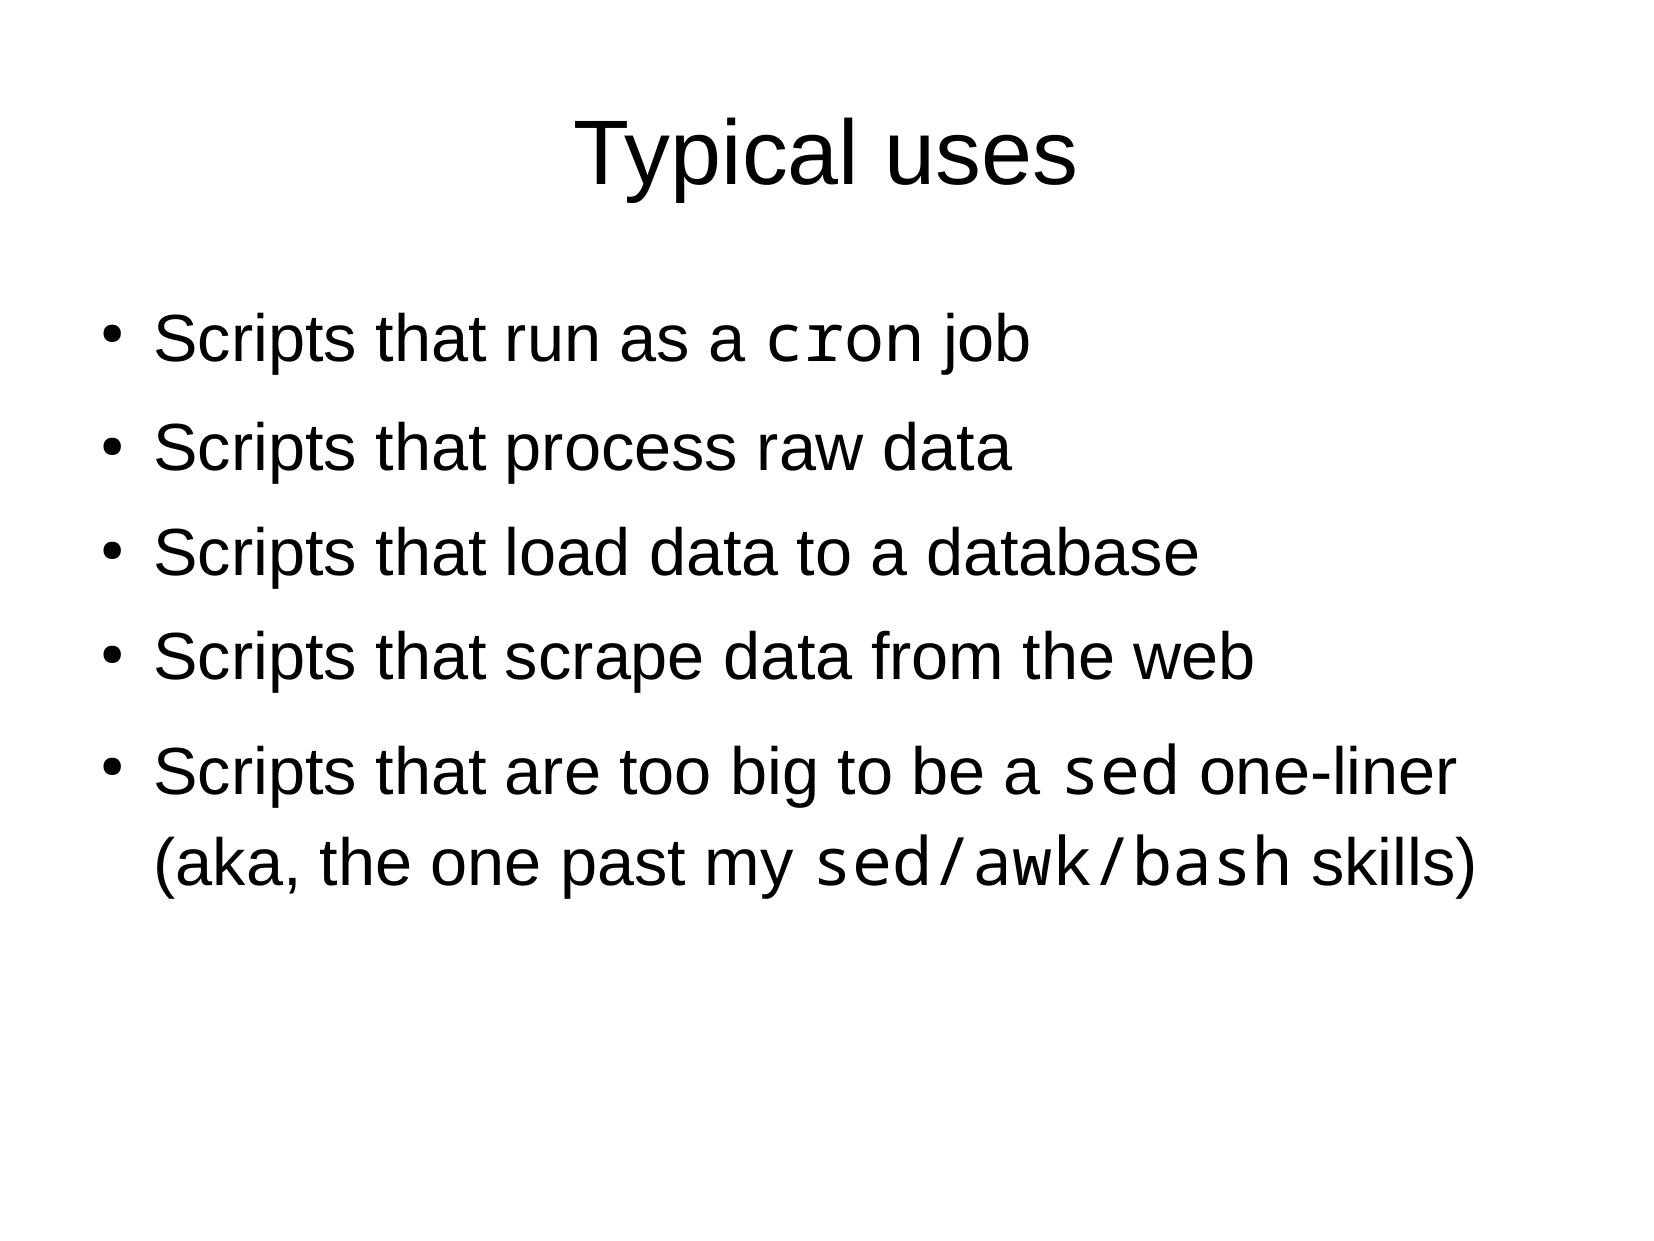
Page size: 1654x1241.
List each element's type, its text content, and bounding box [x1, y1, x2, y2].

list Scripts that run as a cron job Scripts that process raw data Scripts that load data to a database Scripts that scrape data from the web Scripts that are too big to be a sed one-liner (aka, the one past my sed/awk/bash skills) [82, 290, 1538, 1010]
title Typical uses [82, 49, 1571, 257]
